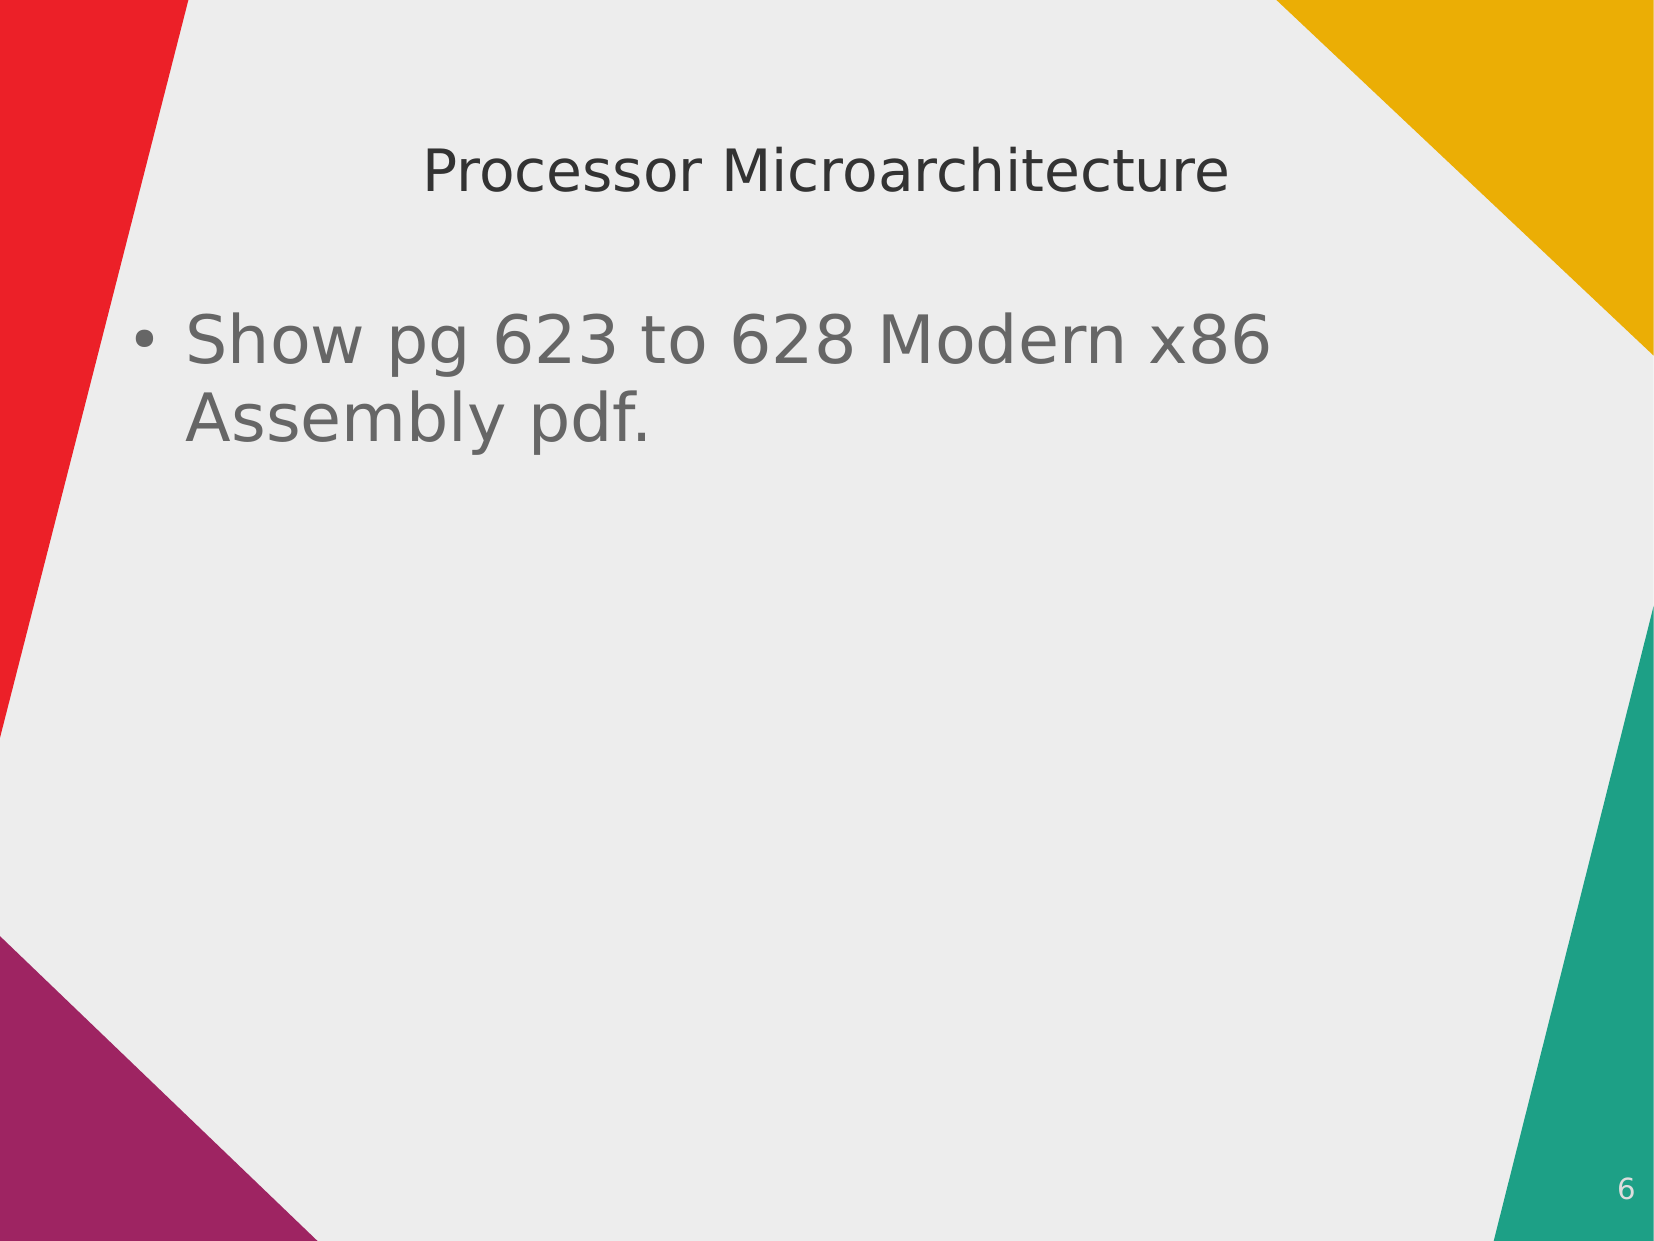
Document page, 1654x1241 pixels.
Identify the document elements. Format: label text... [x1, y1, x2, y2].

list Show pg 623 to 628 Modern x86 Assembly pdf. [114, 302, 1539, 1033]
title Processor Microarchitecture [114, 73, 1539, 271]
